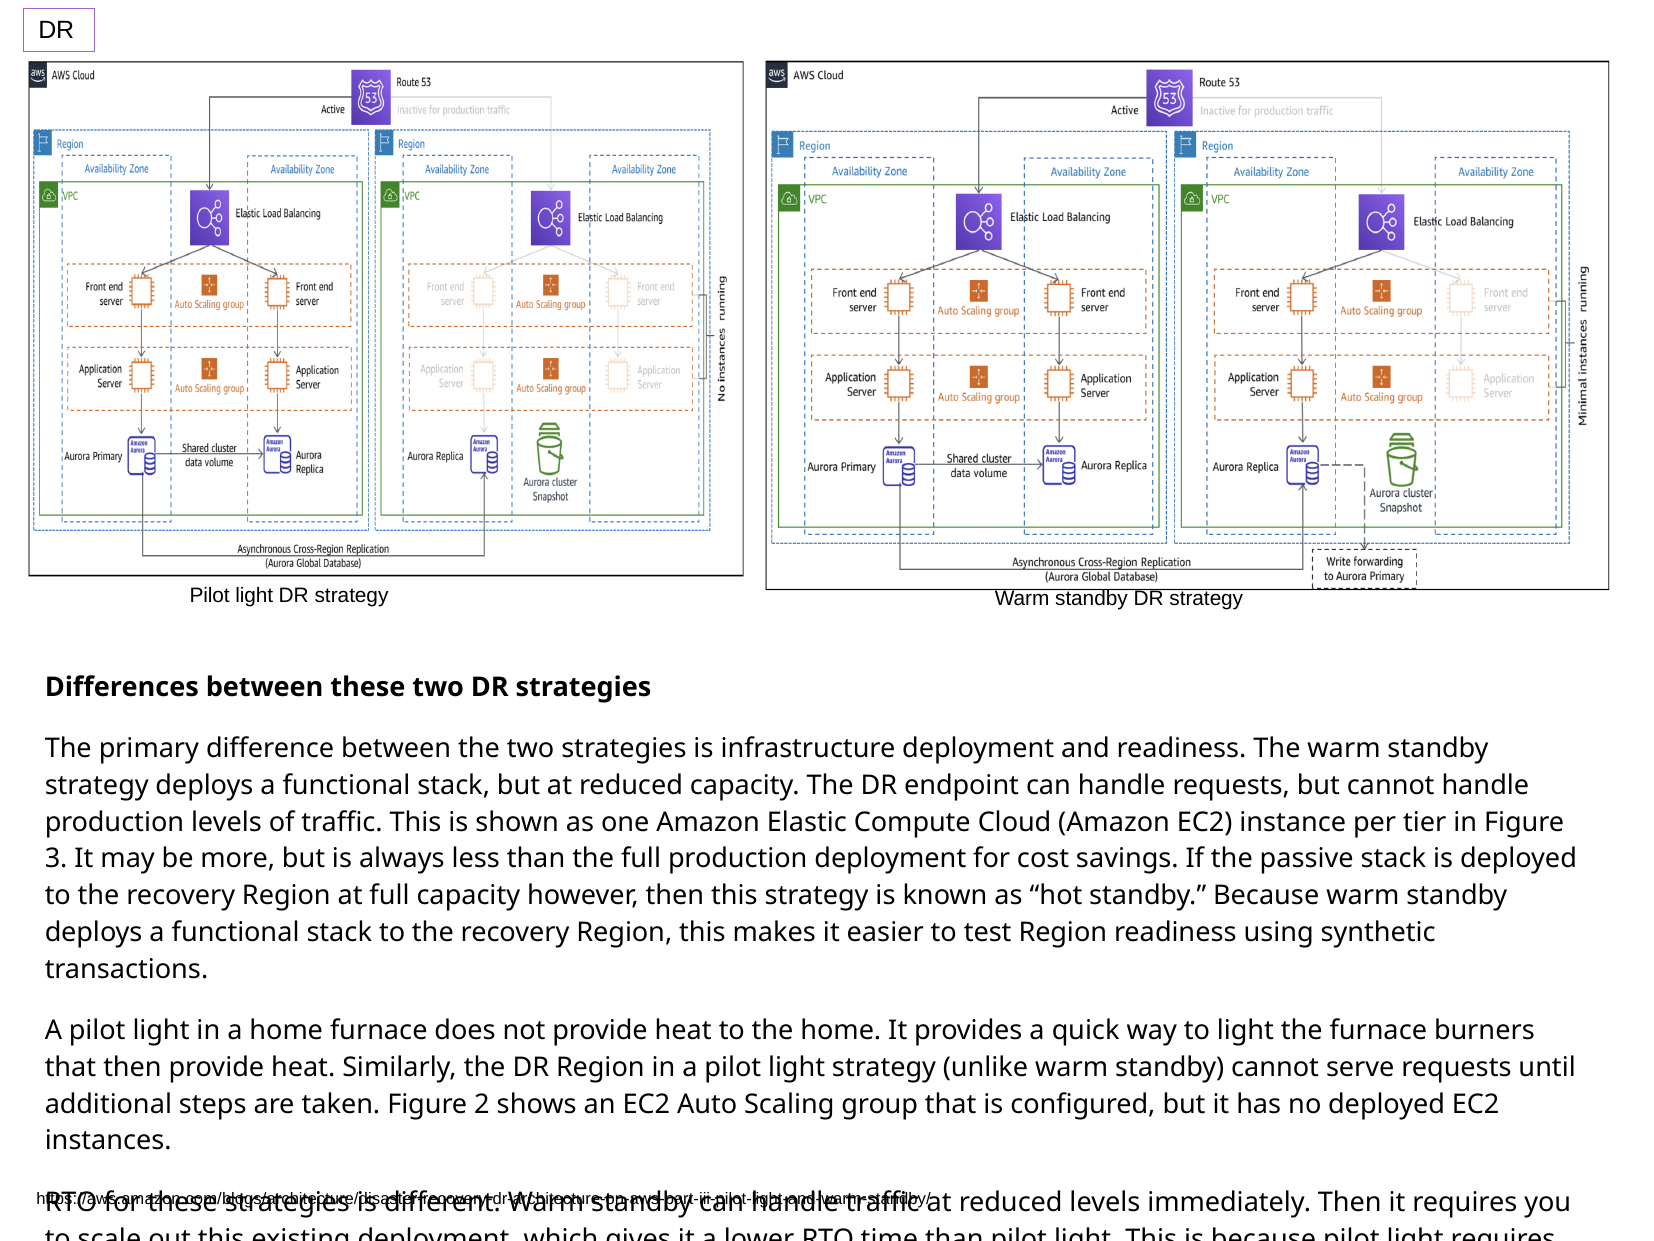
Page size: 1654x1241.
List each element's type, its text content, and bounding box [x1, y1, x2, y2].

picture [753, 53, 1621, 609]
text_box https://aws.amazon.com/blogs/architecture/disaster-recovery-dr-architecture-on-aws-part-iii-pilot-light-and-warm-standby/ [21, 1182, 966, 1221]
text_box Differences between these two DR strategies The primary difference between the two strategies is infrastructure deployment and readiness. The warm standby strategy deploys a functional stack, but at reduced capacity. The DR endpoint can handle requests, but cannot handle production levels of traffic. This is shown as one Amazon Elastic Compute Cloud (Amazon EC2) instance per tier in Figure 3. It may be more, but is always less than the full production deployment for cost savings. If the passive stack is deployed to the recovery Region at full capacity however, then this strategy is known as “hot standby.” Because warm standby deploys a functional stack to the recovery Region, this makes it easier to test Region readiness using synthetic transactions. A pilot light in a home furnace does not provide heat to the home. It provides a quick way to light the furnace burners that then provide heat. Similarly, the DR Region in a pilot light strategy (unlike warm standby) cannot serve requests until additional steps are taken. Figure 2 shows an EC2 Auto Scaling group that is configured, but it has no deployed EC2 instances. RTO for these strategies is different. Warm standby can handle traffic at reduced levels immediately. Then it requires you to scale out this existing deployment, which gives it a lower RTO time than pilot light. This is because pilot light requires you to first deploy infrastructure and then scale out resources before the workload can handle requests. [30, 660, 1606, 1126]
text_box DR [23, 8, 95, 51]
text_box Warm standby DR strategy [980, 579, 1261, 618]
picture [22, 47, 751, 588]
text_box Pilot light DR strategy [174, 576, 406, 616]
